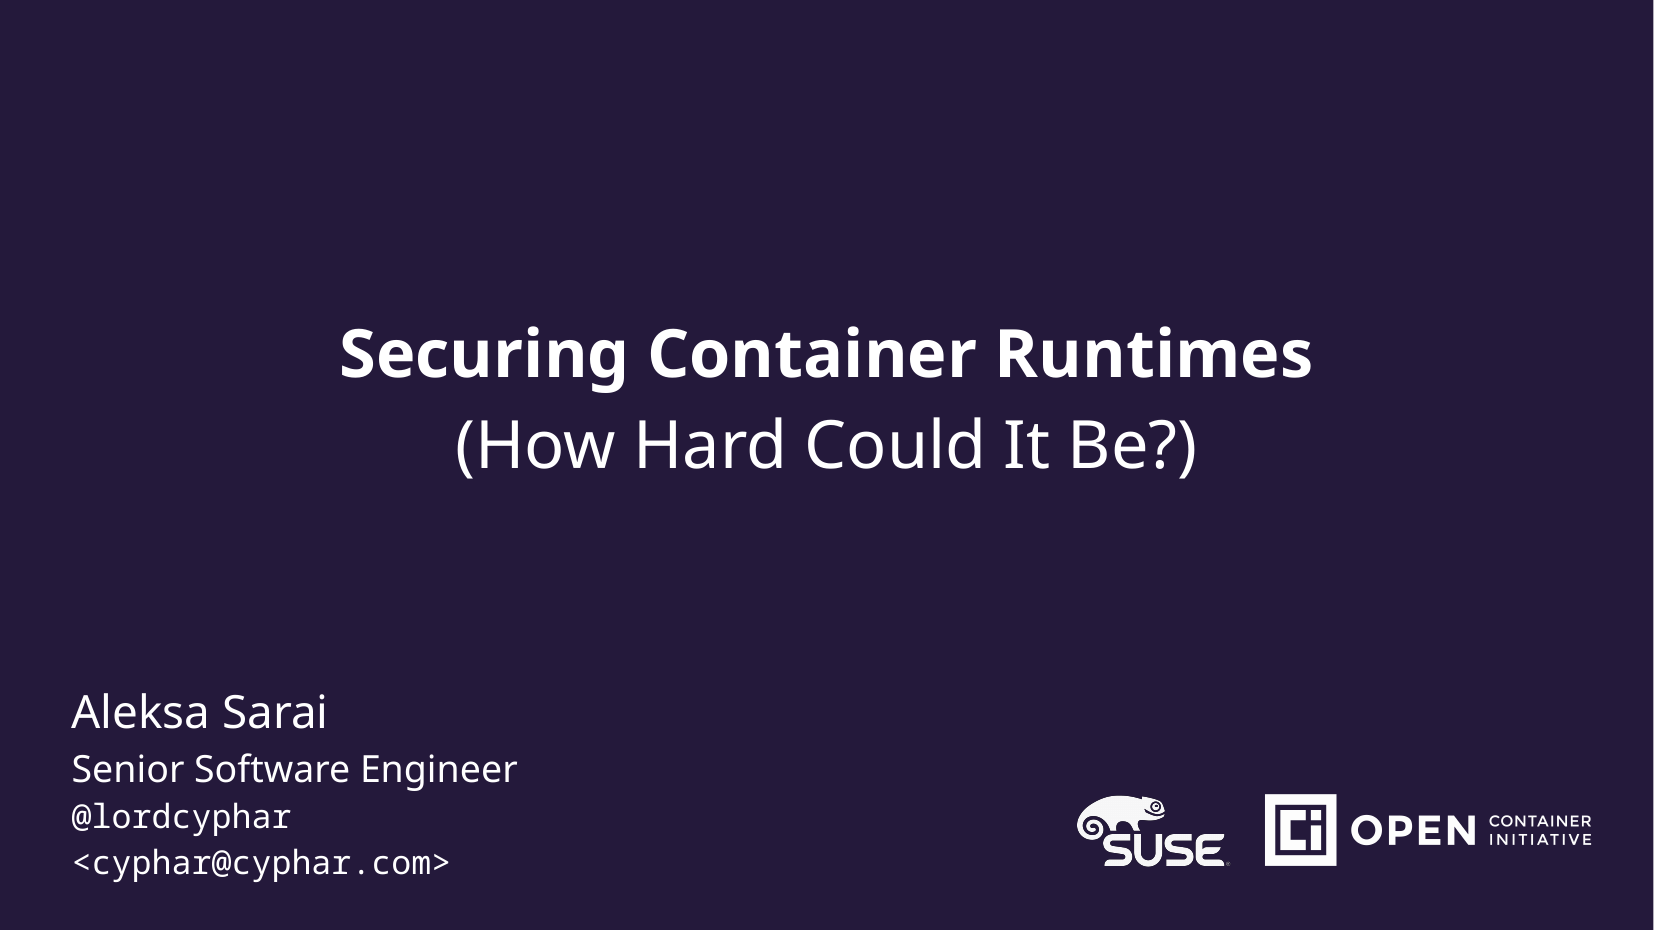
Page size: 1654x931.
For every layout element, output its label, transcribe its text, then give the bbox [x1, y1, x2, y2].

picture [1245, 780, 1611, 881]
text_box Aleksa Sarai Senior Software Engineer @lordcyphar <cyphar@cyphar.com> [56, 672, 556, 885]
subtitle Securing Container Runtimes (How Hard Could It Be?) [82, 37, 1571, 757]
picture [1077, 795, 1231, 867]
